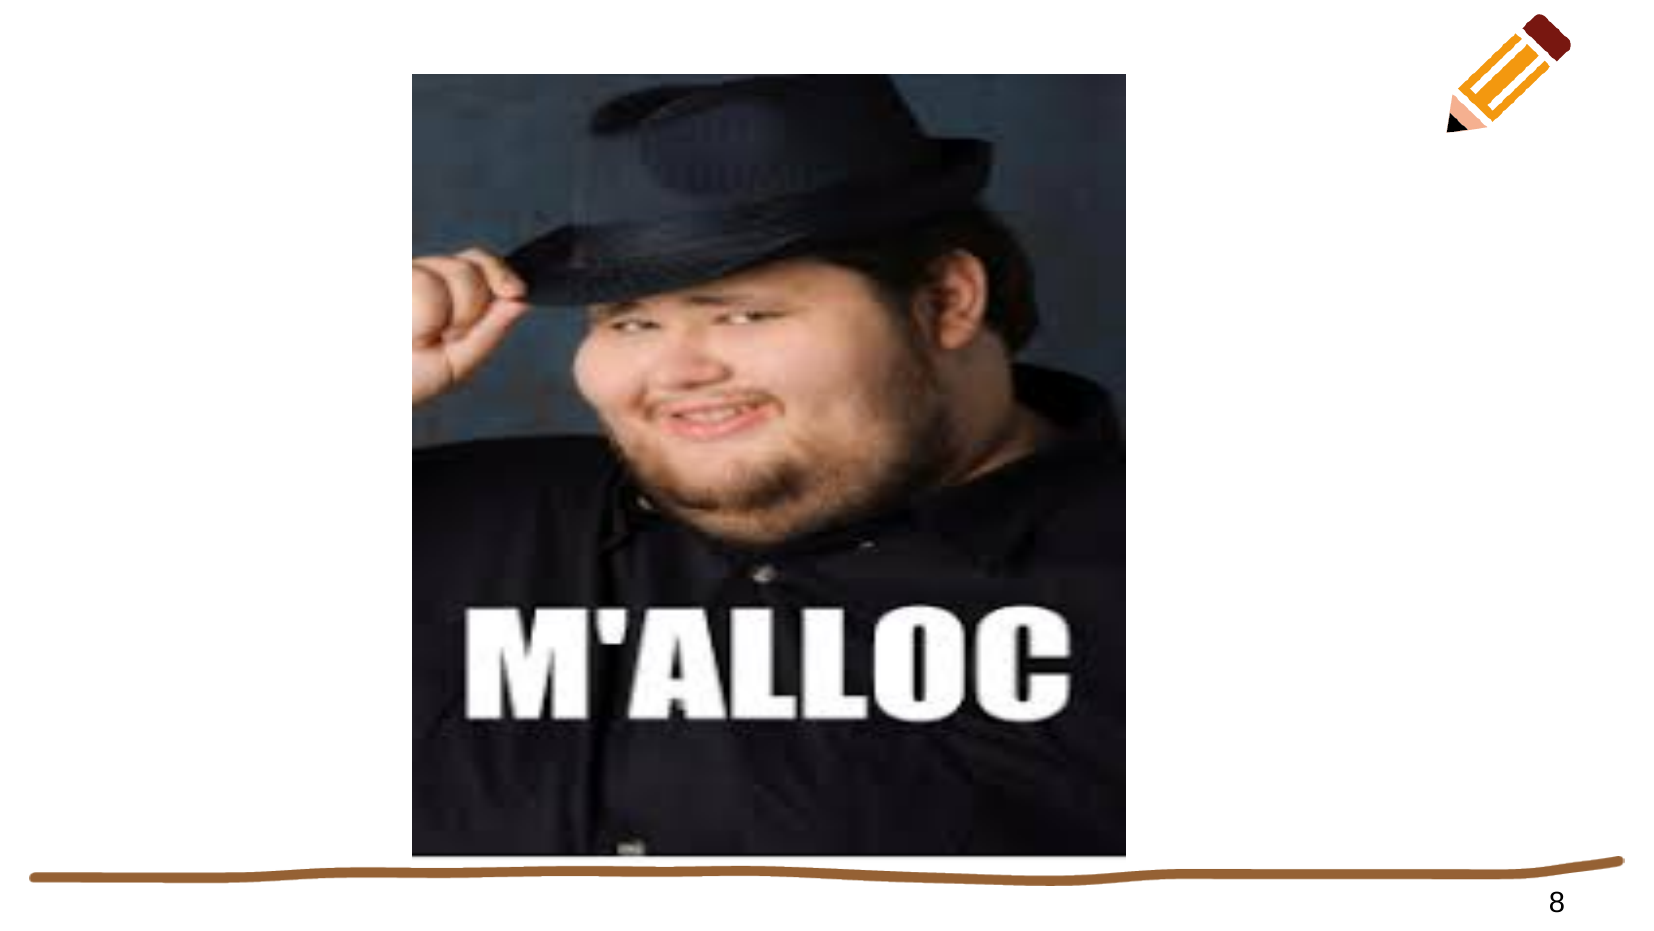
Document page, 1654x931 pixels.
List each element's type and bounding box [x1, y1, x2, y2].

picture [29, 74, 1625, 886]
picture [1446, 14, 1571, 133]
